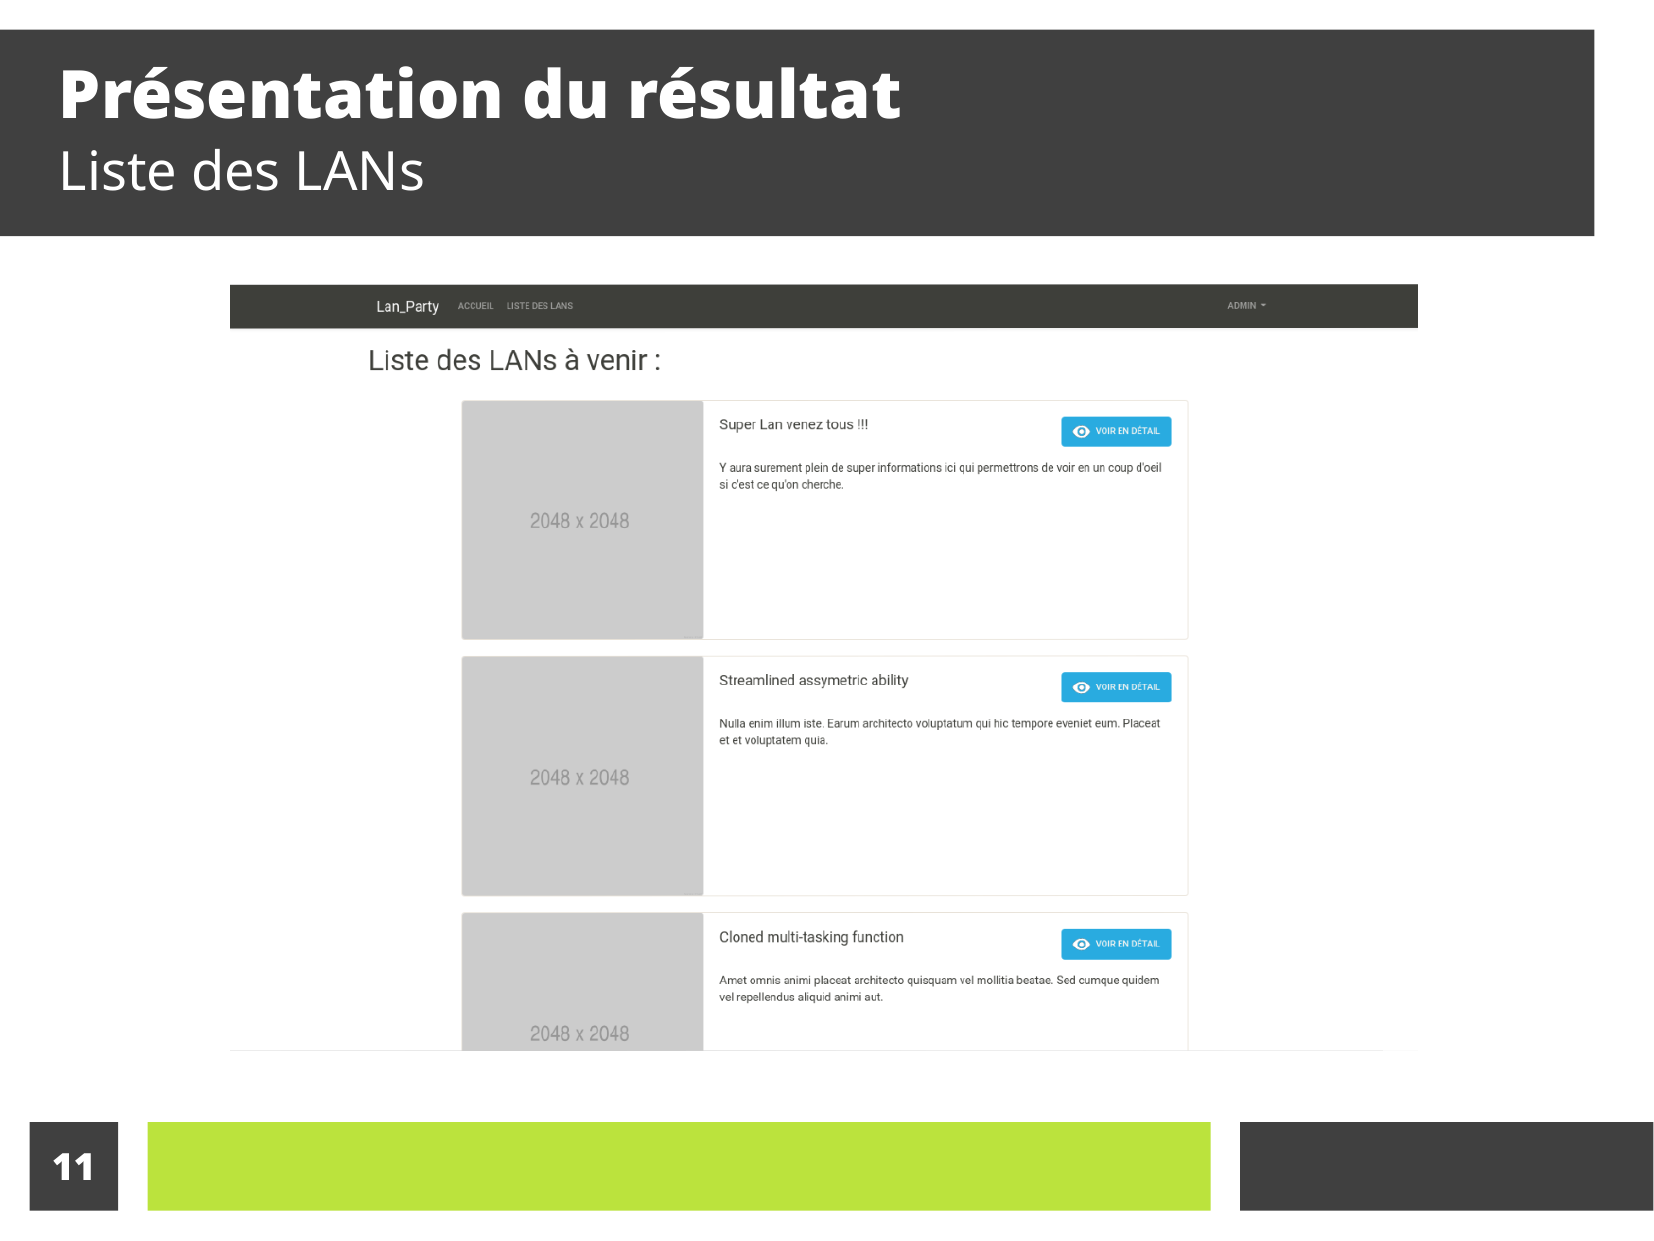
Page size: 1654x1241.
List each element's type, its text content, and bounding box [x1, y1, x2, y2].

picture [229, 283, 1418, 1051]
title Liste des LANs [59, 118, 1595, 207]
title Présentation du résultat [59, 47, 1595, 118]
